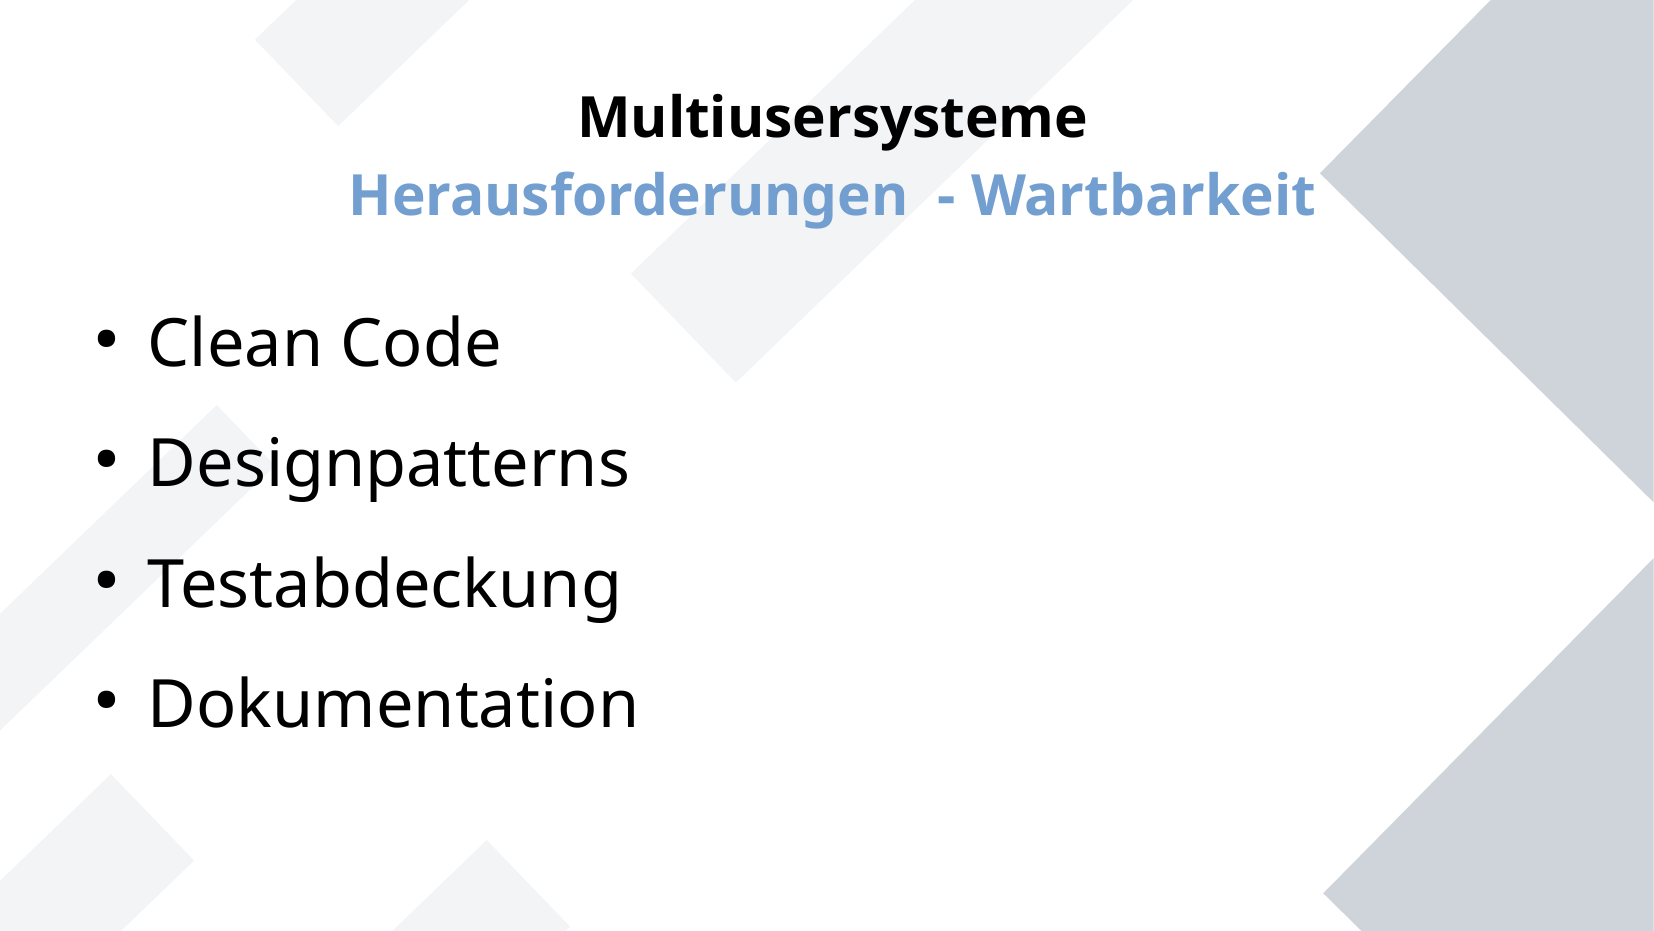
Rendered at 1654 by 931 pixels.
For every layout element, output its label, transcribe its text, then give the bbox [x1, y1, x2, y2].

list Clean Code Designpatterns Testabdeckung Dokumentation [76, 295, 1565, 835]
title Multiusersysteme Herausforderungen - Wartbarkeit [88, 76, 1577, 233]
